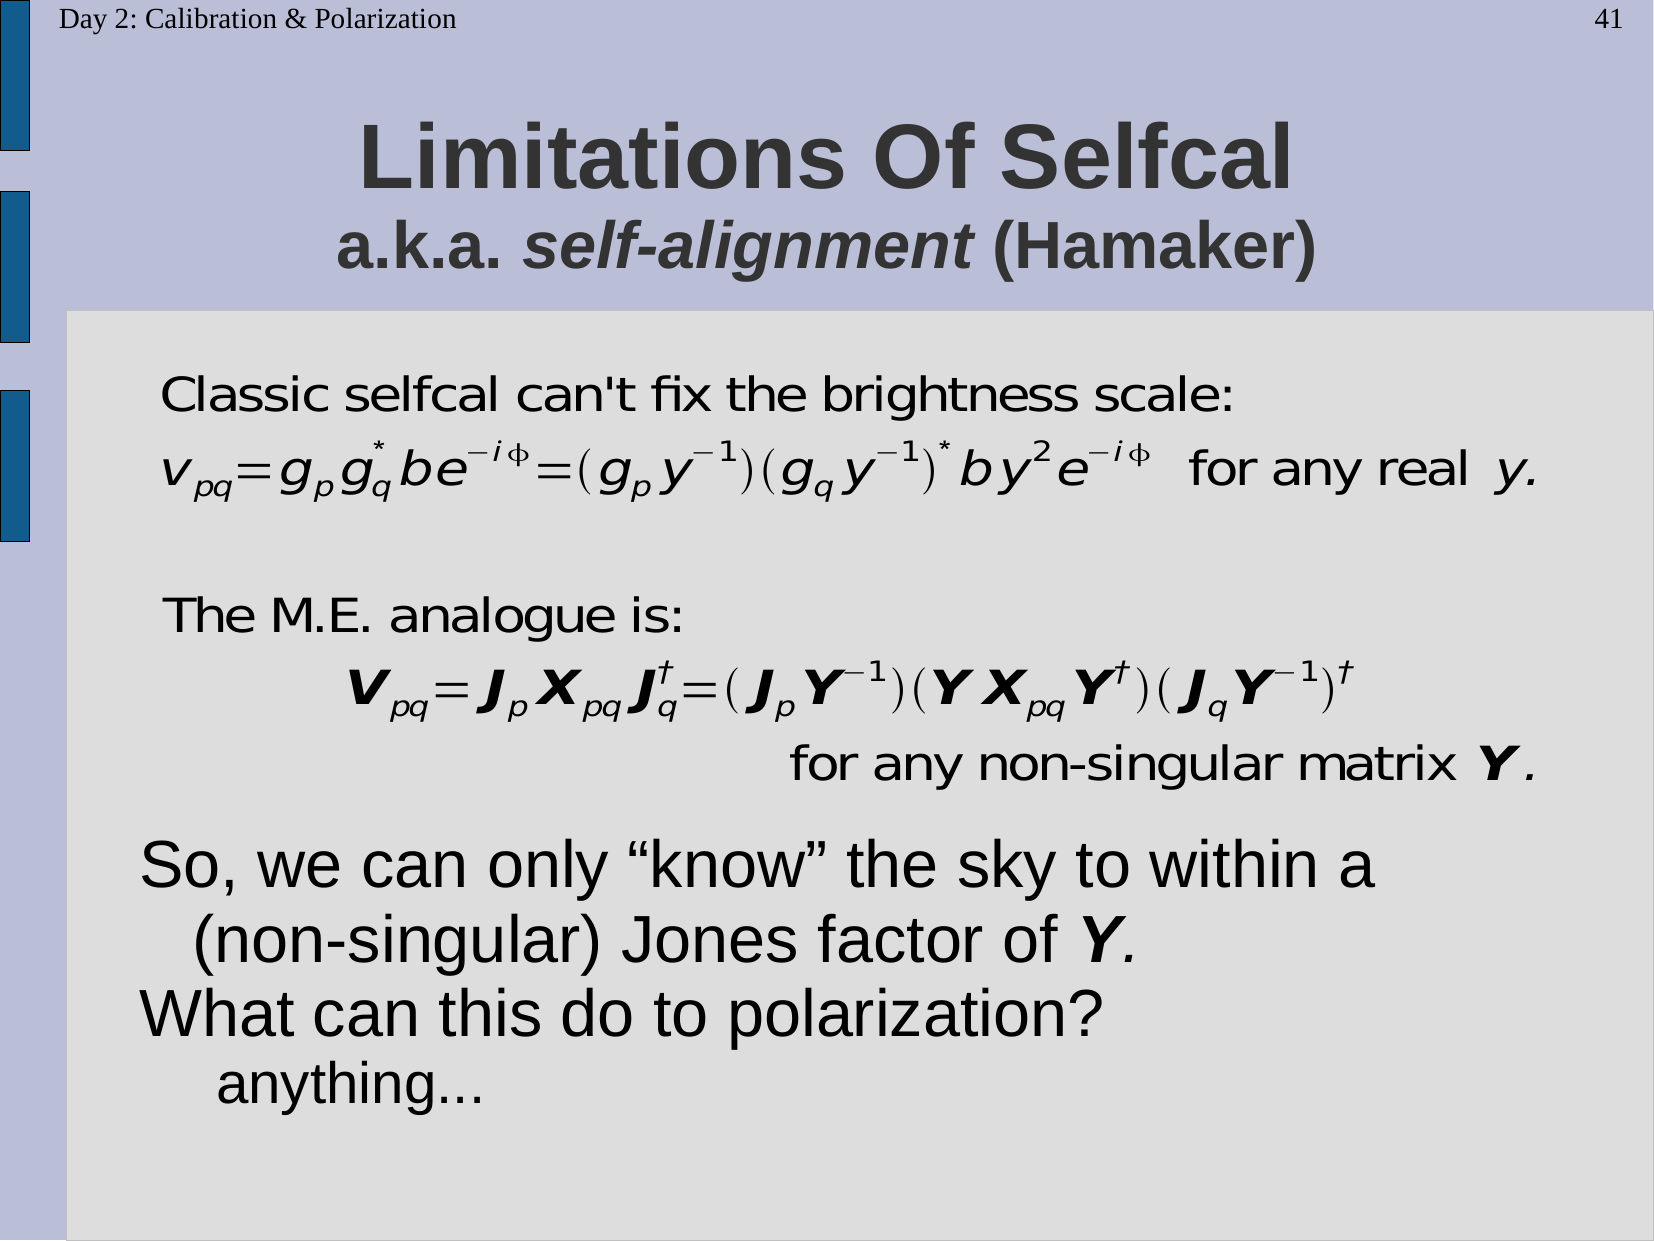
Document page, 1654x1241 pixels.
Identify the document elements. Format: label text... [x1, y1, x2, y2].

list So, we can only “know” the sky to within a (non-singular) Jones factor of Y. What can this do to polarization? anything... [121, 826, 1534, 1128]
chart [152, 356, 1546, 795]
title Limitations Of Selfcal a.k.a. self-alignment (Hamaker) [121, 91, 1534, 299]
